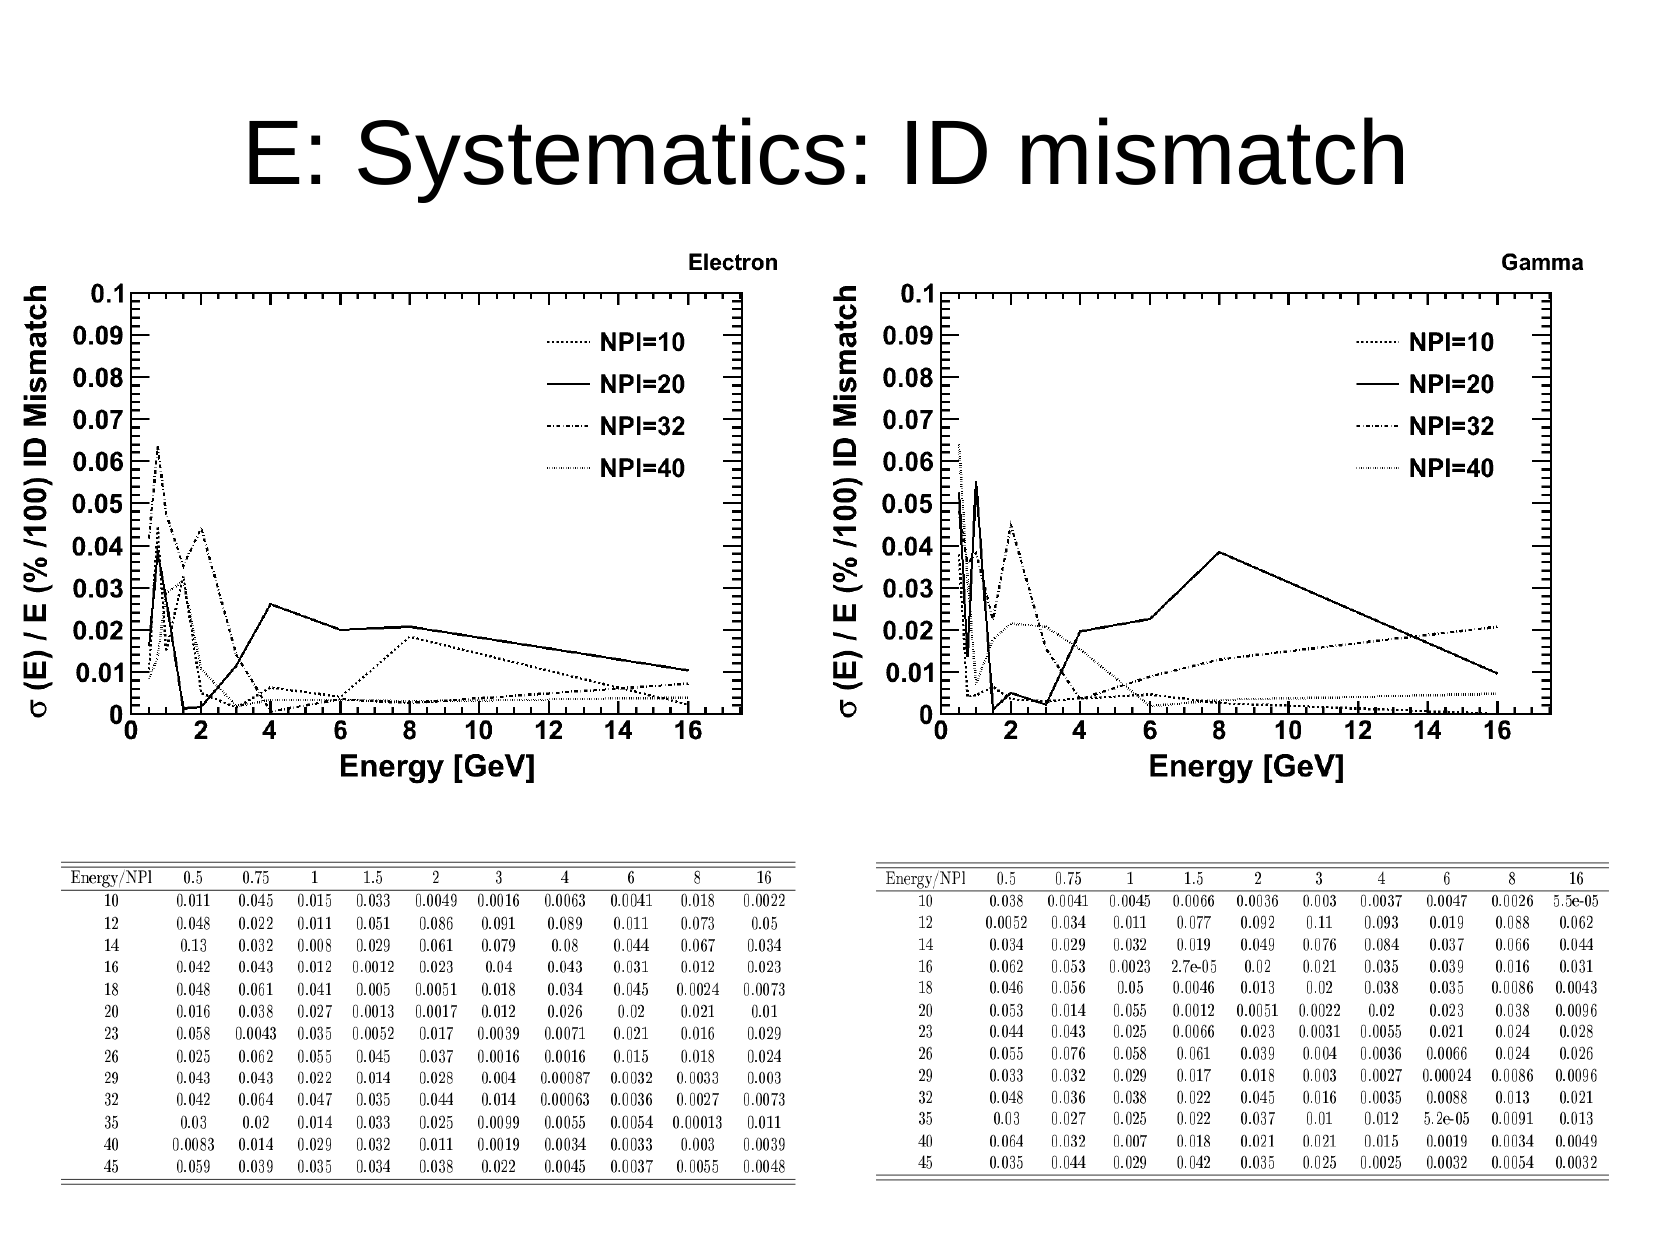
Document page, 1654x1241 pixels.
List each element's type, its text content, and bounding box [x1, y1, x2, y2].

picture [9, 236, 1632, 798]
title E: Systematics: ID mismatch [82, 49, 1571, 236]
picture [57, 856, 798, 1188]
picture [872, 856, 1613, 1188]
